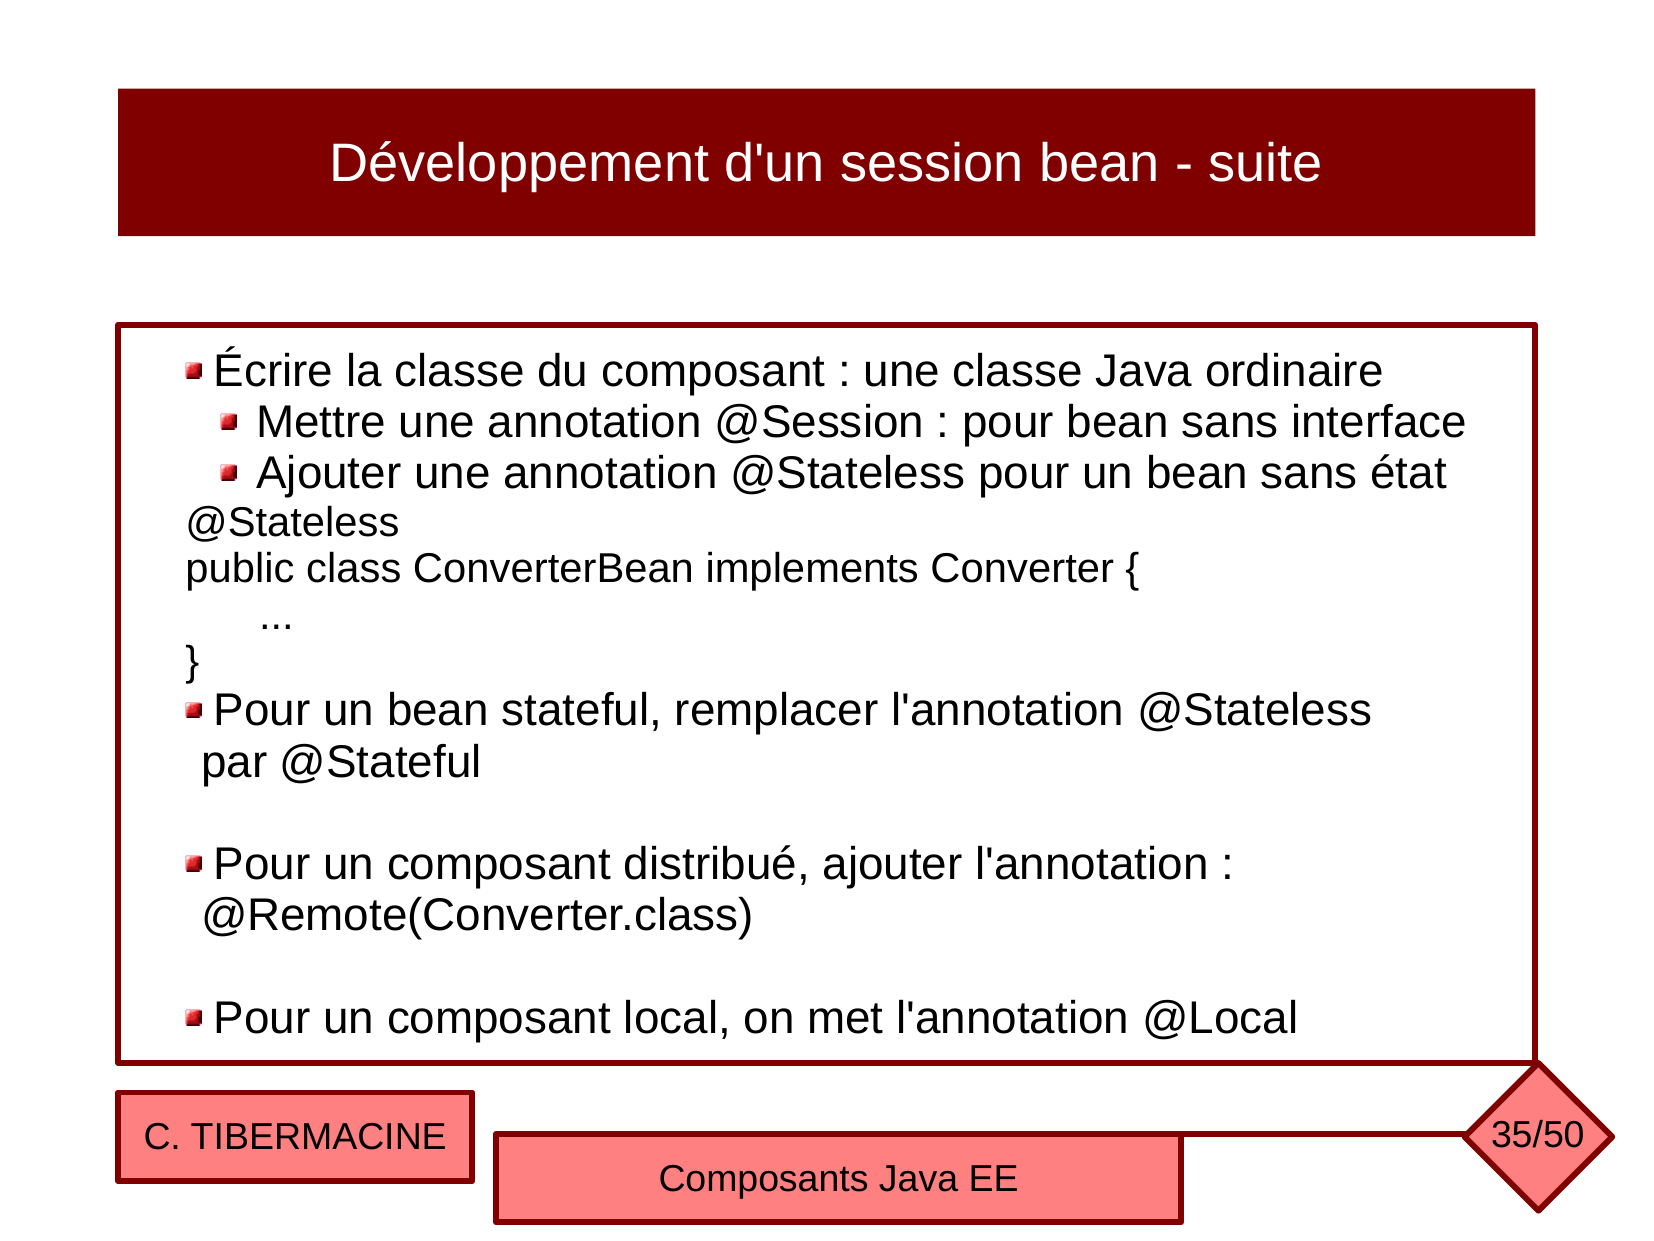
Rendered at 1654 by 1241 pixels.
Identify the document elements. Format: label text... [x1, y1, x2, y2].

text_box [1607, 1131, 1613, 1143]
text_box [1495, 1062, 1582, 1106]
text_box Écrire la classe du composant : une classe Java ordinaire Mettre une annotation @Session : pour bean sans interface Ajouter une annotation @Stateless pour un bean sans état @Stateless public class ConverterBean implements Converter { ... } Pour un bean stateful, remplacer l'annotation @Stateless par @Stateful Pour un composant distribué, ajouter l'annotation : @Remote(Converter.class) Pour un composant local, on met l'annotation @Local [118, 324, 1536, 1063]
picture [185, 855, 202, 872]
text_box [1464, 1125, 1476, 1149]
text_box C. TIBERMACINE [118, 1092, 473, 1182]
text_box Développement d'un session bean - suite [118, 88, 1536, 237]
picture [185, 1009, 202, 1026]
picture [220, 464, 237, 481]
text_box <numéro>/50 [1476, 1106, 1607, 1206]
picture [185, 702, 202, 718]
picture [185, 362, 202, 379]
picture [220, 413, 237, 430]
text_box [1533, 1206, 1544, 1211]
text_box Composants Java EE [496, 1133, 1182, 1223]
